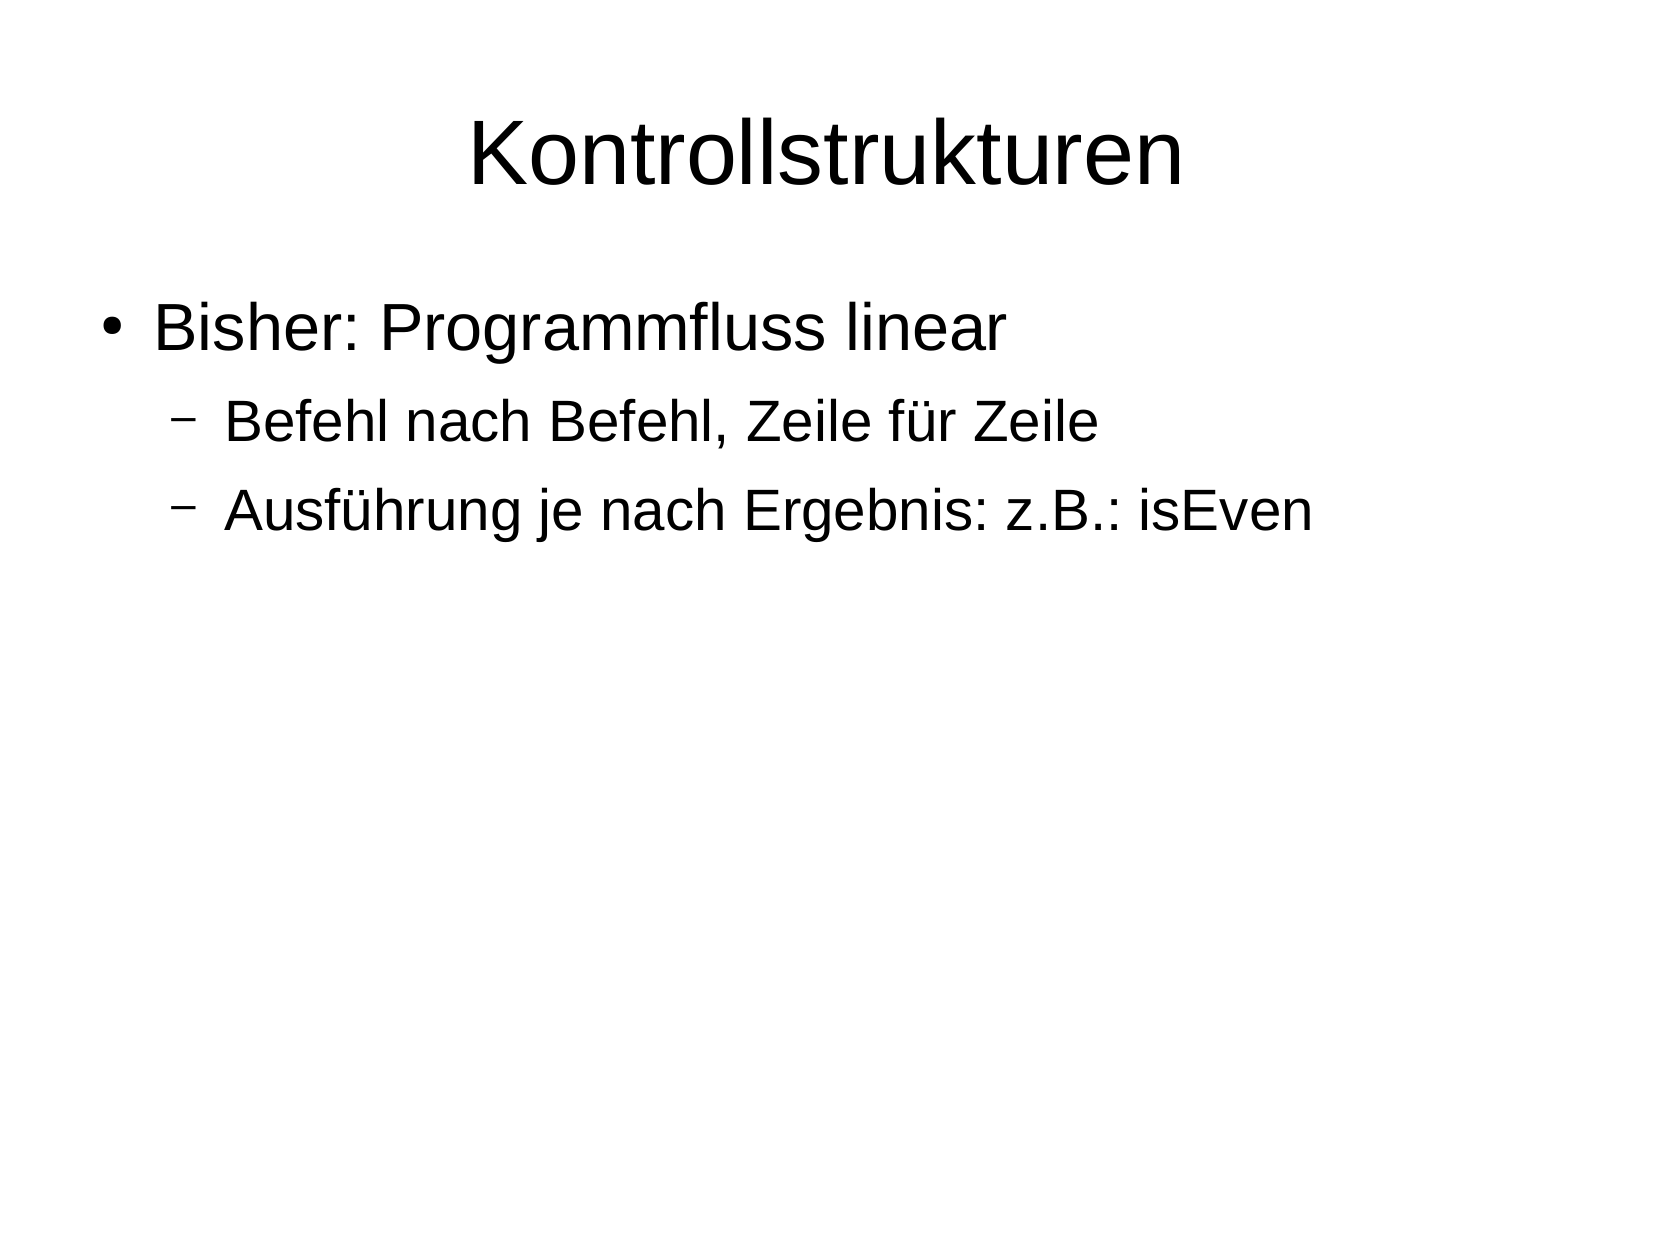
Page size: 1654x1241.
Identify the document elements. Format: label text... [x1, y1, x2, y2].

list Bisher: Programmfluss linear Befehl nach Befehl, Zeile für Zeile Ausführung je nach Ergebnis: z.B.: isEven [82, 290, 1571, 1216]
title Kontrollstrukturen [82, 49, 1571, 257]
